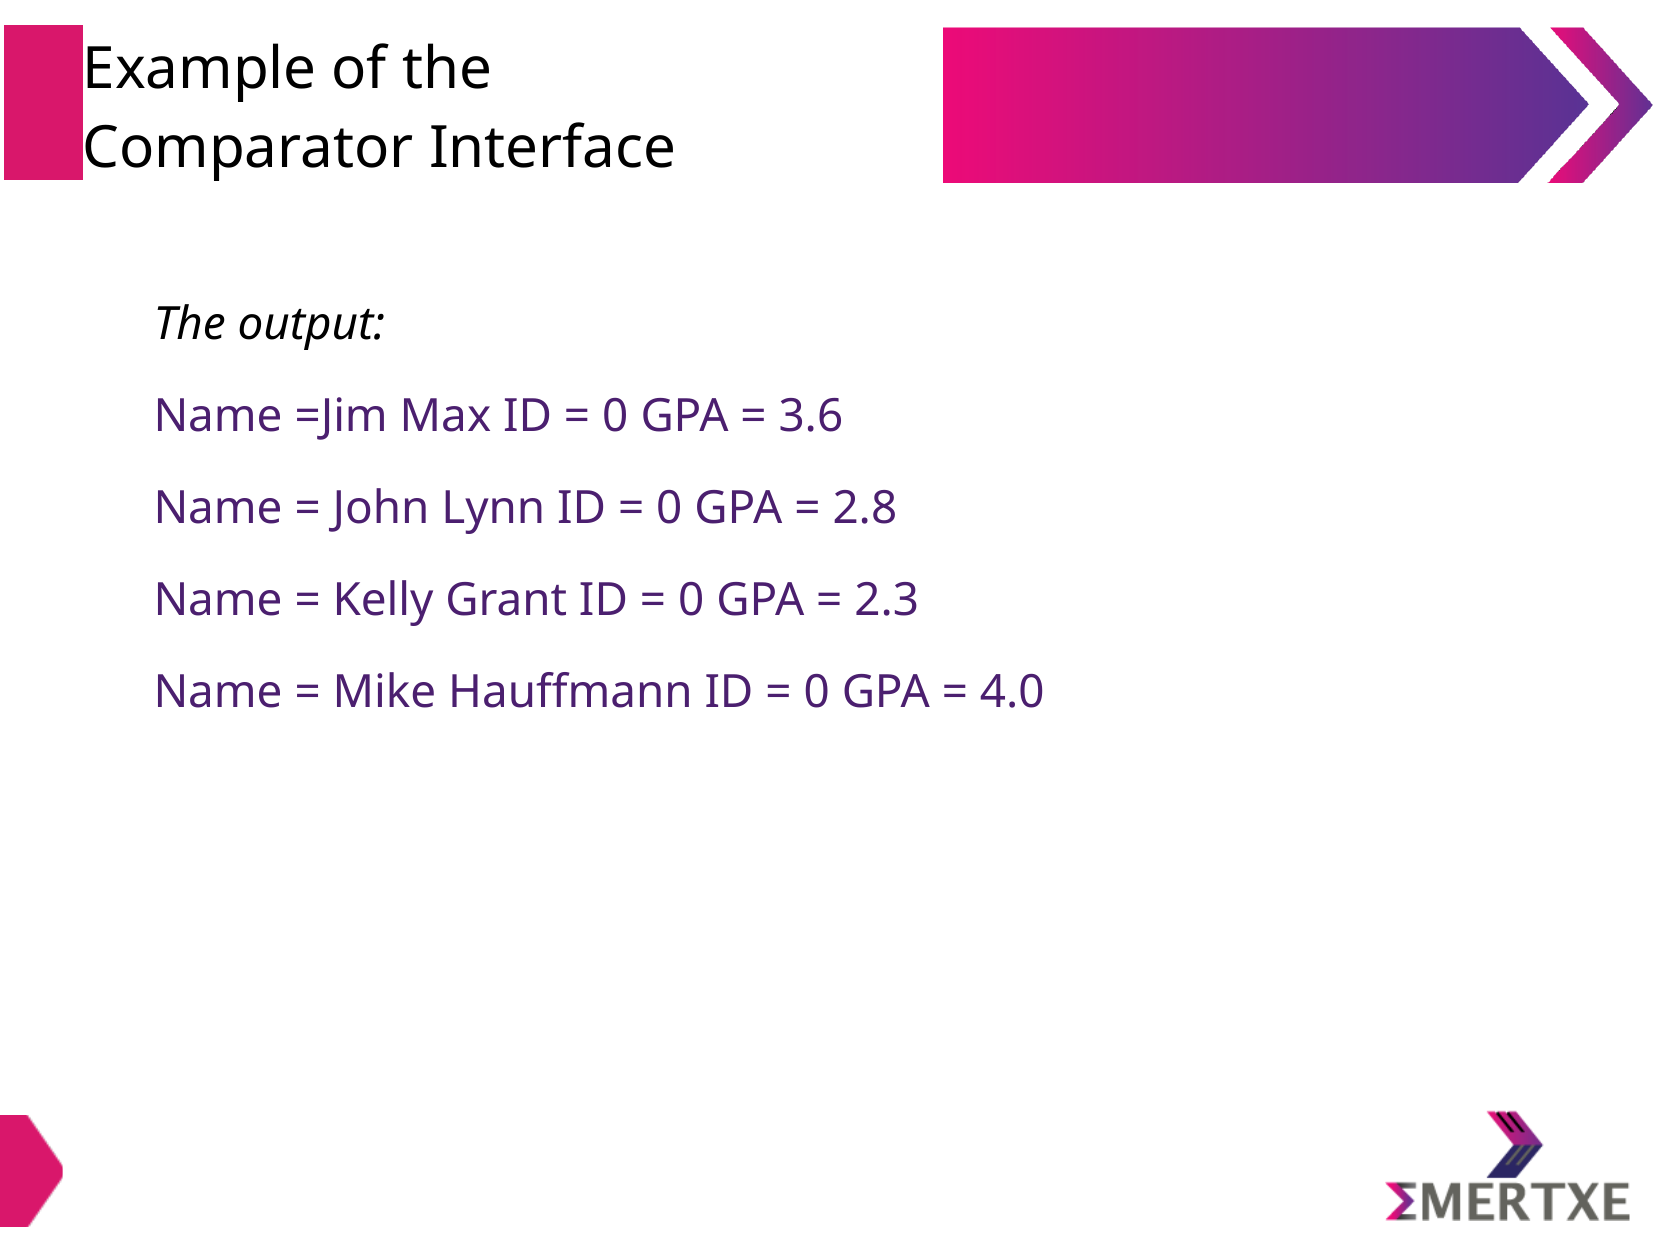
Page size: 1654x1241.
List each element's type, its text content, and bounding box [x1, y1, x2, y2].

list The output: Name =Jim Max ID = 0 GPA = 3.6 Name = John Lynn ID = 0 GPA = 2.8 Name = Kelly Grant ID = 0 GPA = 2.3 Name = Mike Hauffmann ID = 0 GPA = 4.0 [82, 290, 1571, 1010]
title Example of the Comparator Interface [82, 2, 1571, 210]
picture [1571, 27, 1653, 183]
picture [1385, 1107, 1631, 1221]
